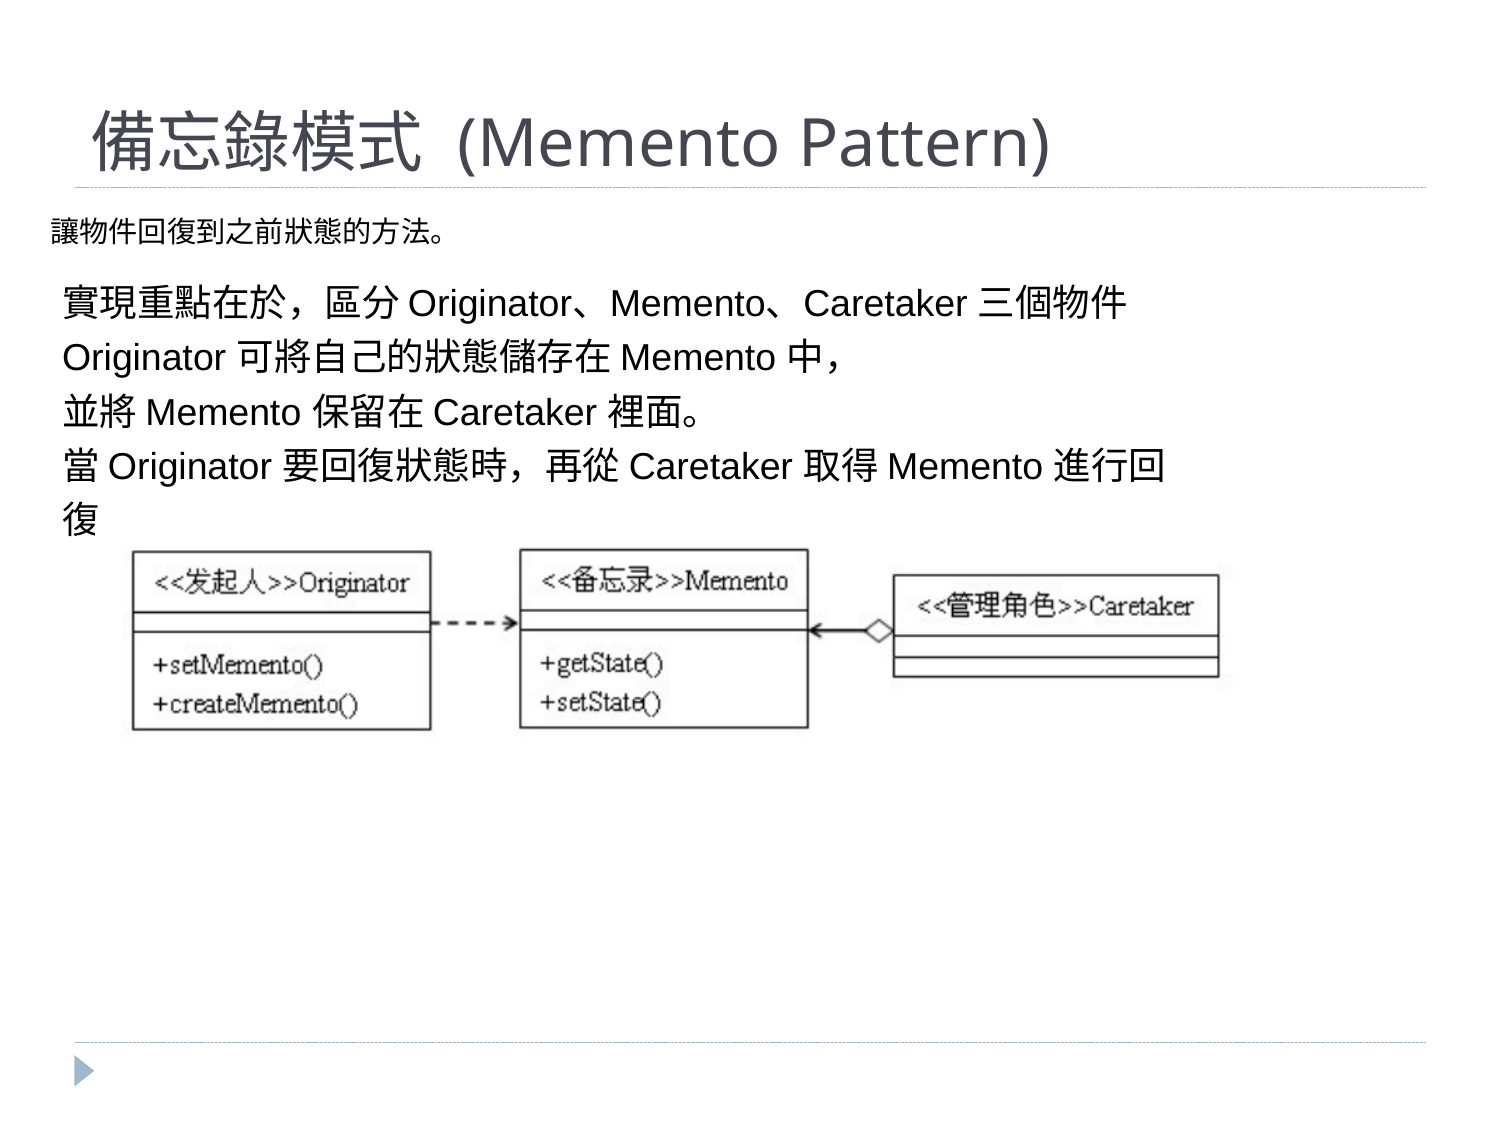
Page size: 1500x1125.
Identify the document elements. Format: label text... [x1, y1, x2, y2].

text_box 實現重點在於，區分 Originator、Memento、Caretaker 三個物件 Originator 可將自己的狀態儲存在 Memento 中， 並將 Memento 保留在 Caretaker 裡面。 當 Originator 要回復狀態時，再從 Caretaker 取得 Memento 進行回復。 [47, 265, 1240, 449]
title 備忘錄模式 (Memento Pattern) [75, 25, 1426, 188]
picture [95, 519, 1241, 750]
text_box 讓物件回復到之前狀態的方法。 [35, 200, 1300, 942]
